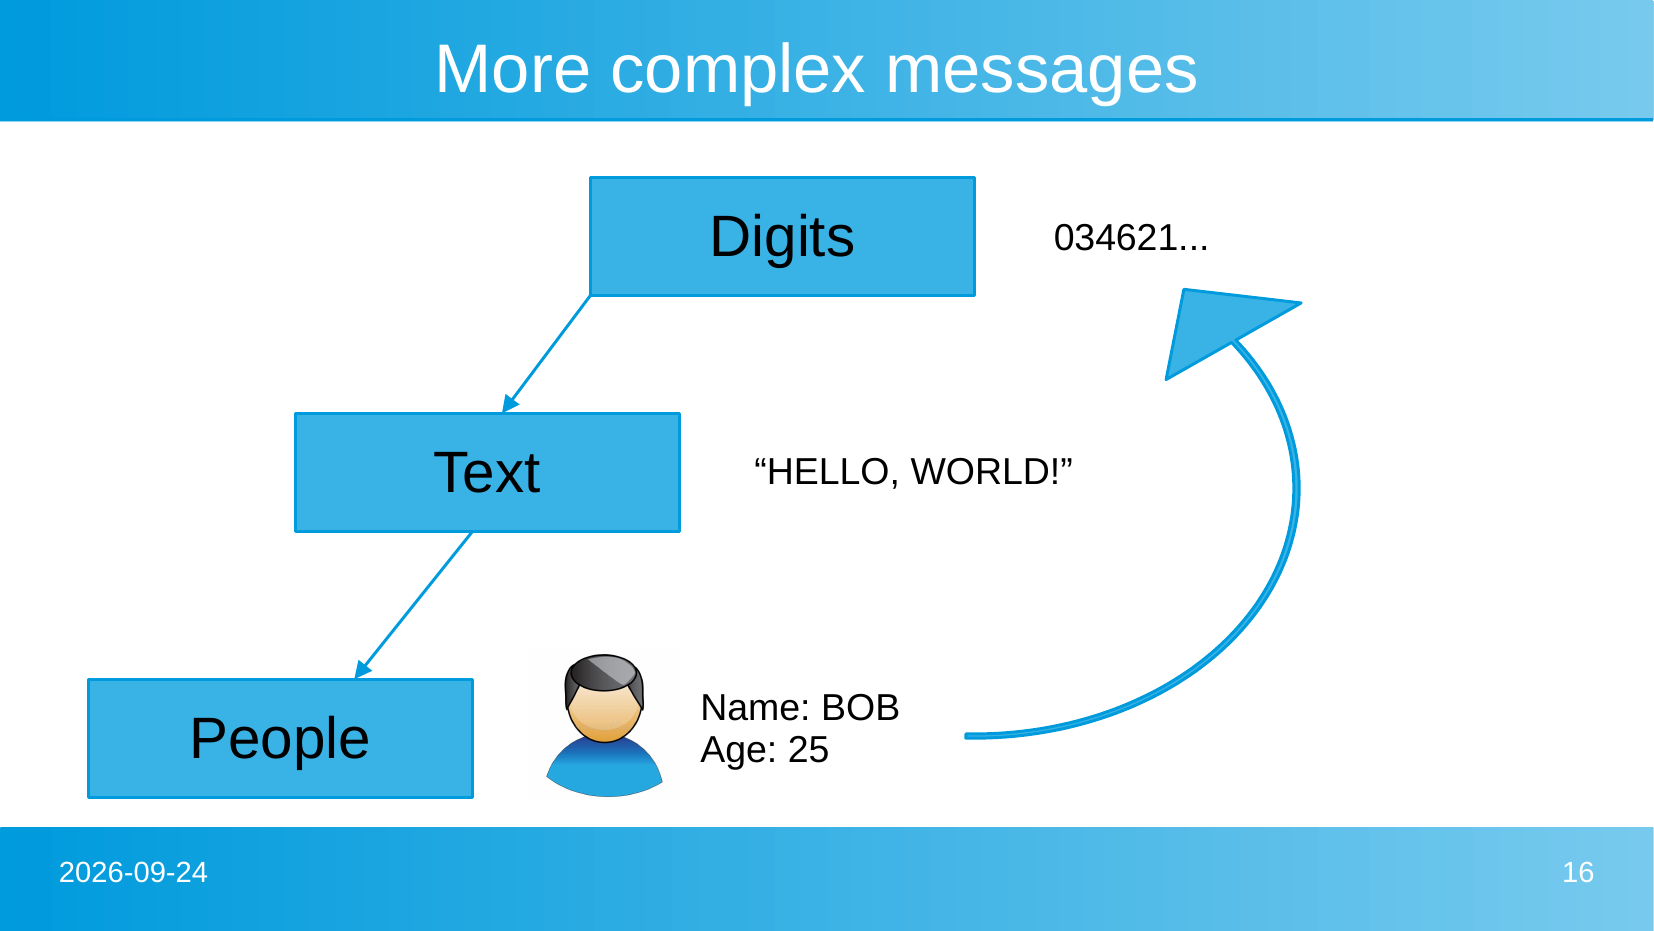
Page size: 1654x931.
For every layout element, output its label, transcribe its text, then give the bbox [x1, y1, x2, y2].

text_box Name: BOB Age: 25 [685, 679, 916, 778]
text_box [965, 289, 1302, 739]
text_box “HELLO, WORLD!” [739, 442, 1089, 500]
title More complex messages [59, 29, 1595, 108]
text_box Text [295, 413, 680, 532]
text_box Digits [590, 177, 975, 296]
text_box 034621... [1038, 208, 1225, 266]
picture [528, 649, 680, 801]
text_box People [88, 679, 473, 798]
